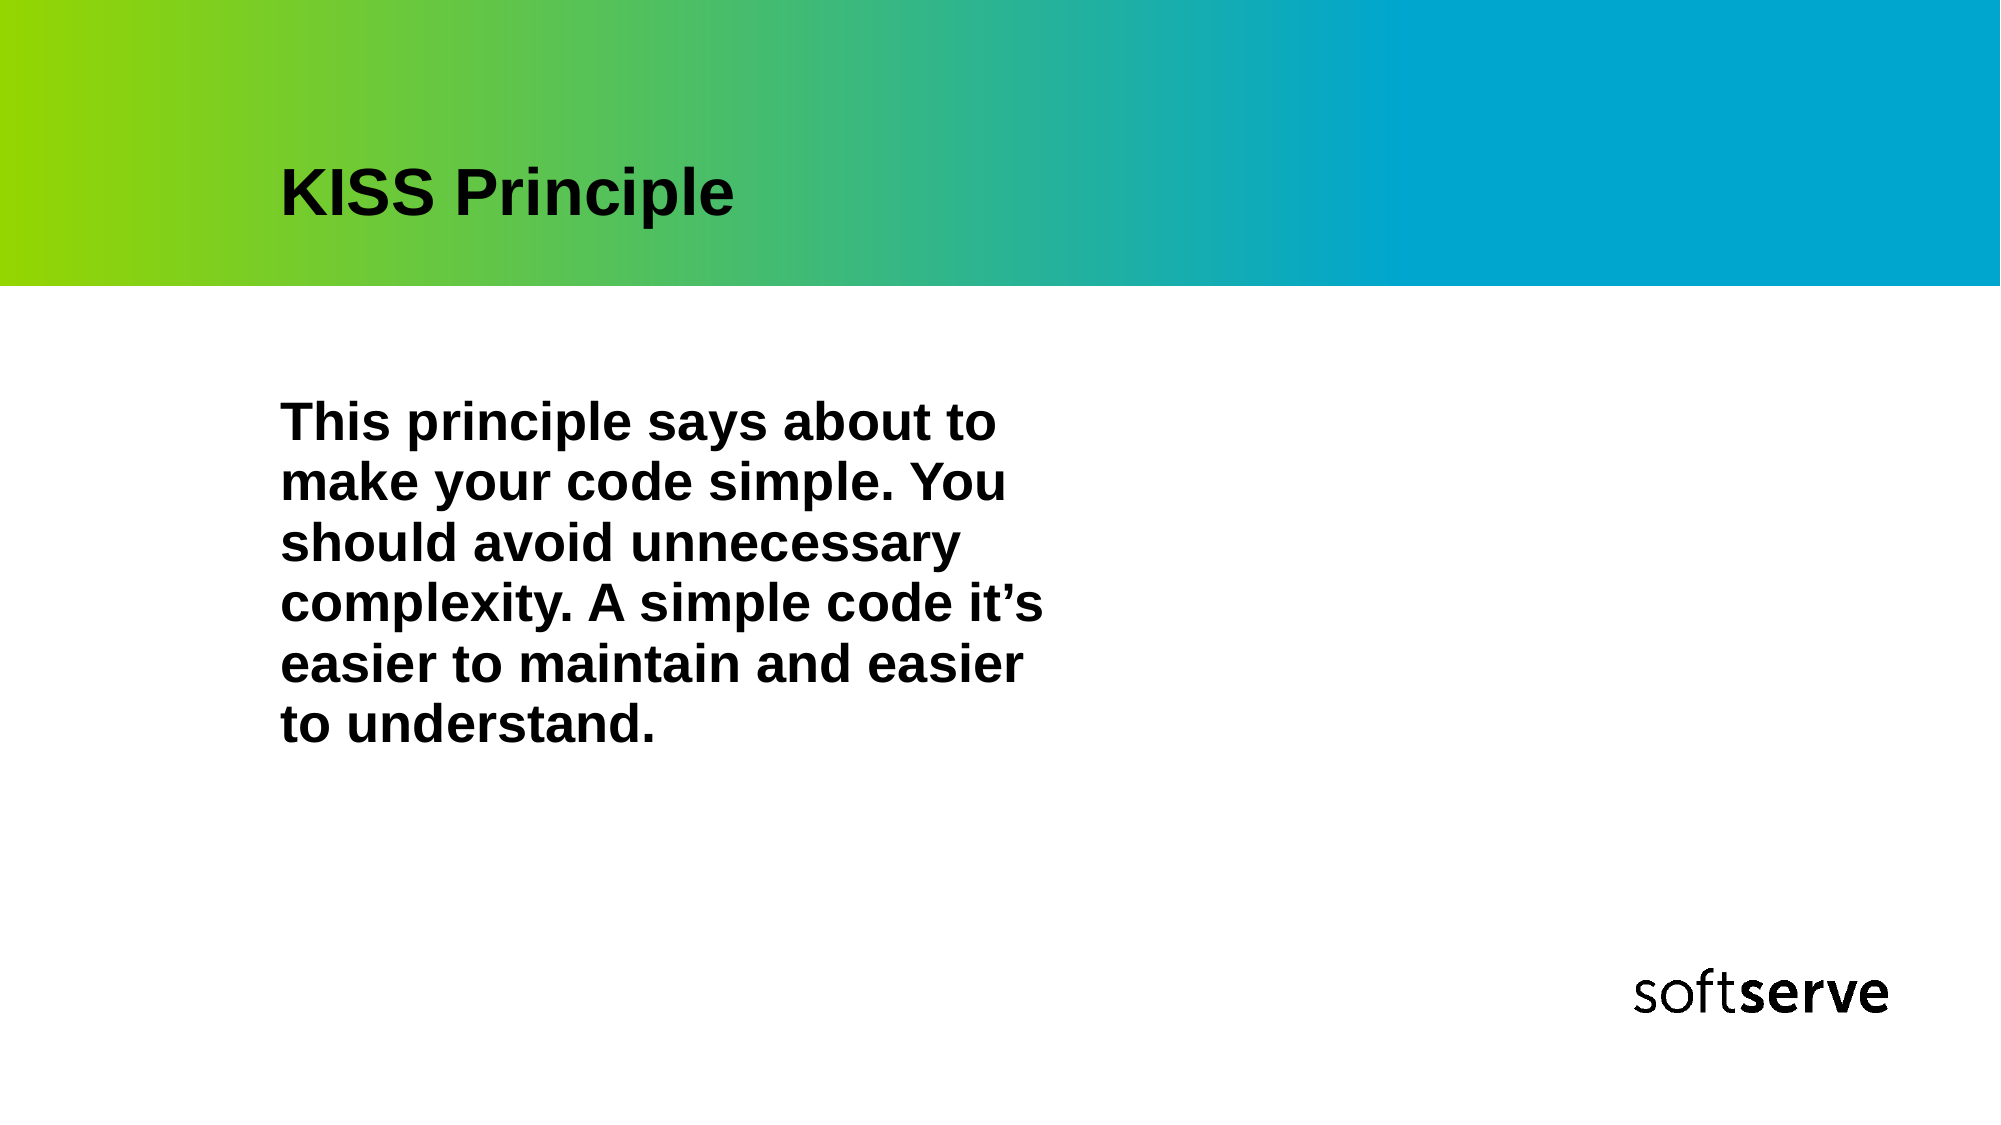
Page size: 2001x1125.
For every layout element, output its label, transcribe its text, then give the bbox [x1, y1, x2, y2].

text_box KISS Principle [265, 147, 975, 238]
text_box This principle says about to make your code simple. You should avoid unnecessary complexity. A simple code it’s easier to maintain and easier to understand. [265, 383, 1063, 792]
picture [1634, 968, 1888, 1013]
